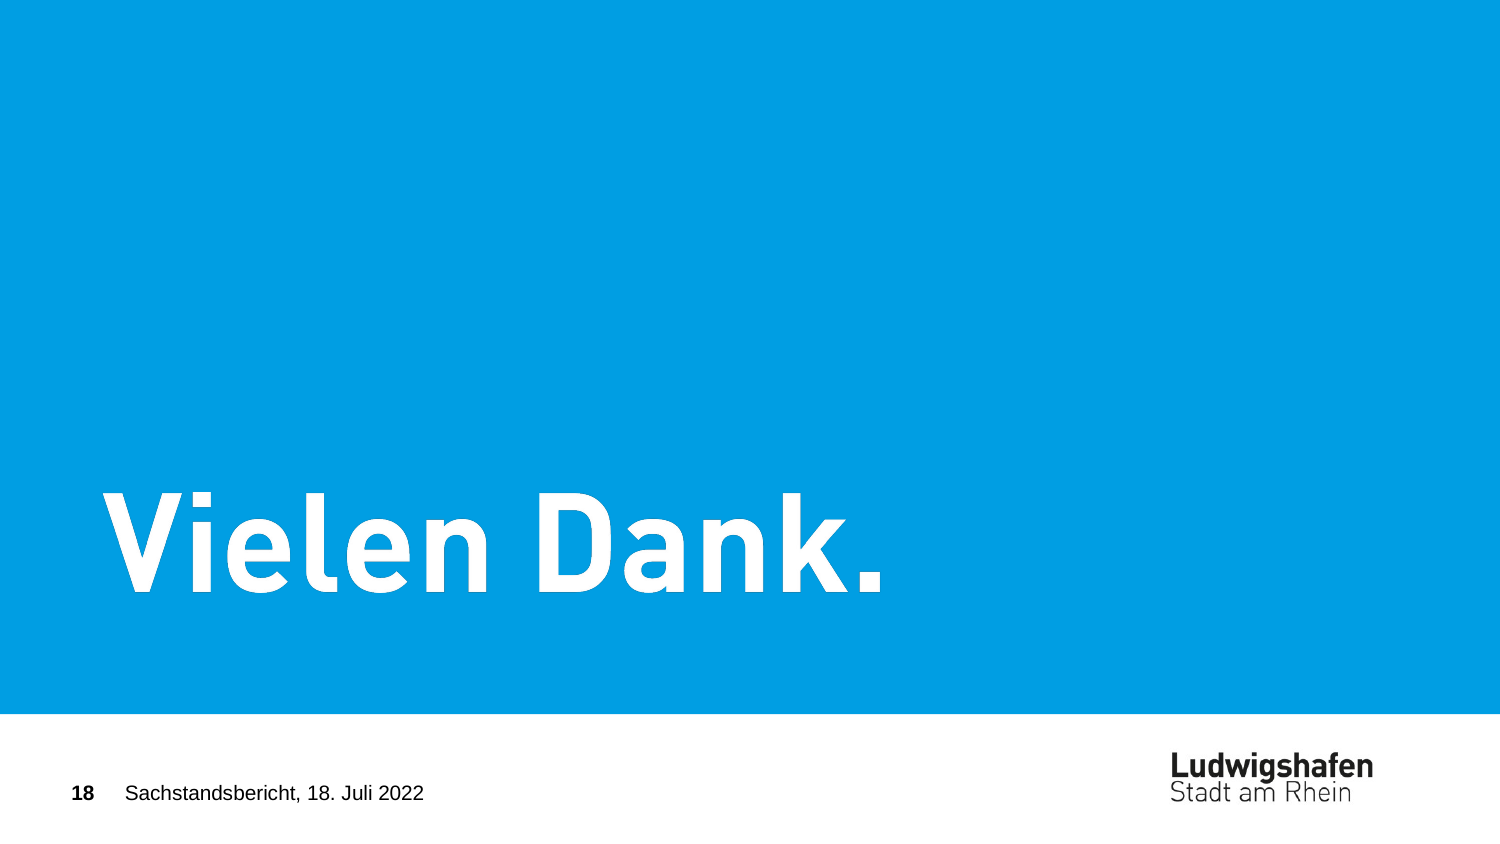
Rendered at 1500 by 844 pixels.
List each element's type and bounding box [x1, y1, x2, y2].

picture [193, 522, 210, 592]
picture [1163, 748, 1380, 811]
picture [540, 494, 610, 592]
picture [307, 494, 337, 592]
picture [104, 494, 181, 592]
picture [860, 572, 879, 592]
picture [228, 520, 289, 592]
picture [625, 519, 683, 592]
picture [348, 520, 409, 592]
picture [427, 520, 486, 592]
picture [704, 519, 763, 592]
picture [193, 493, 210, 507]
picture [783, 494, 846, 592]
